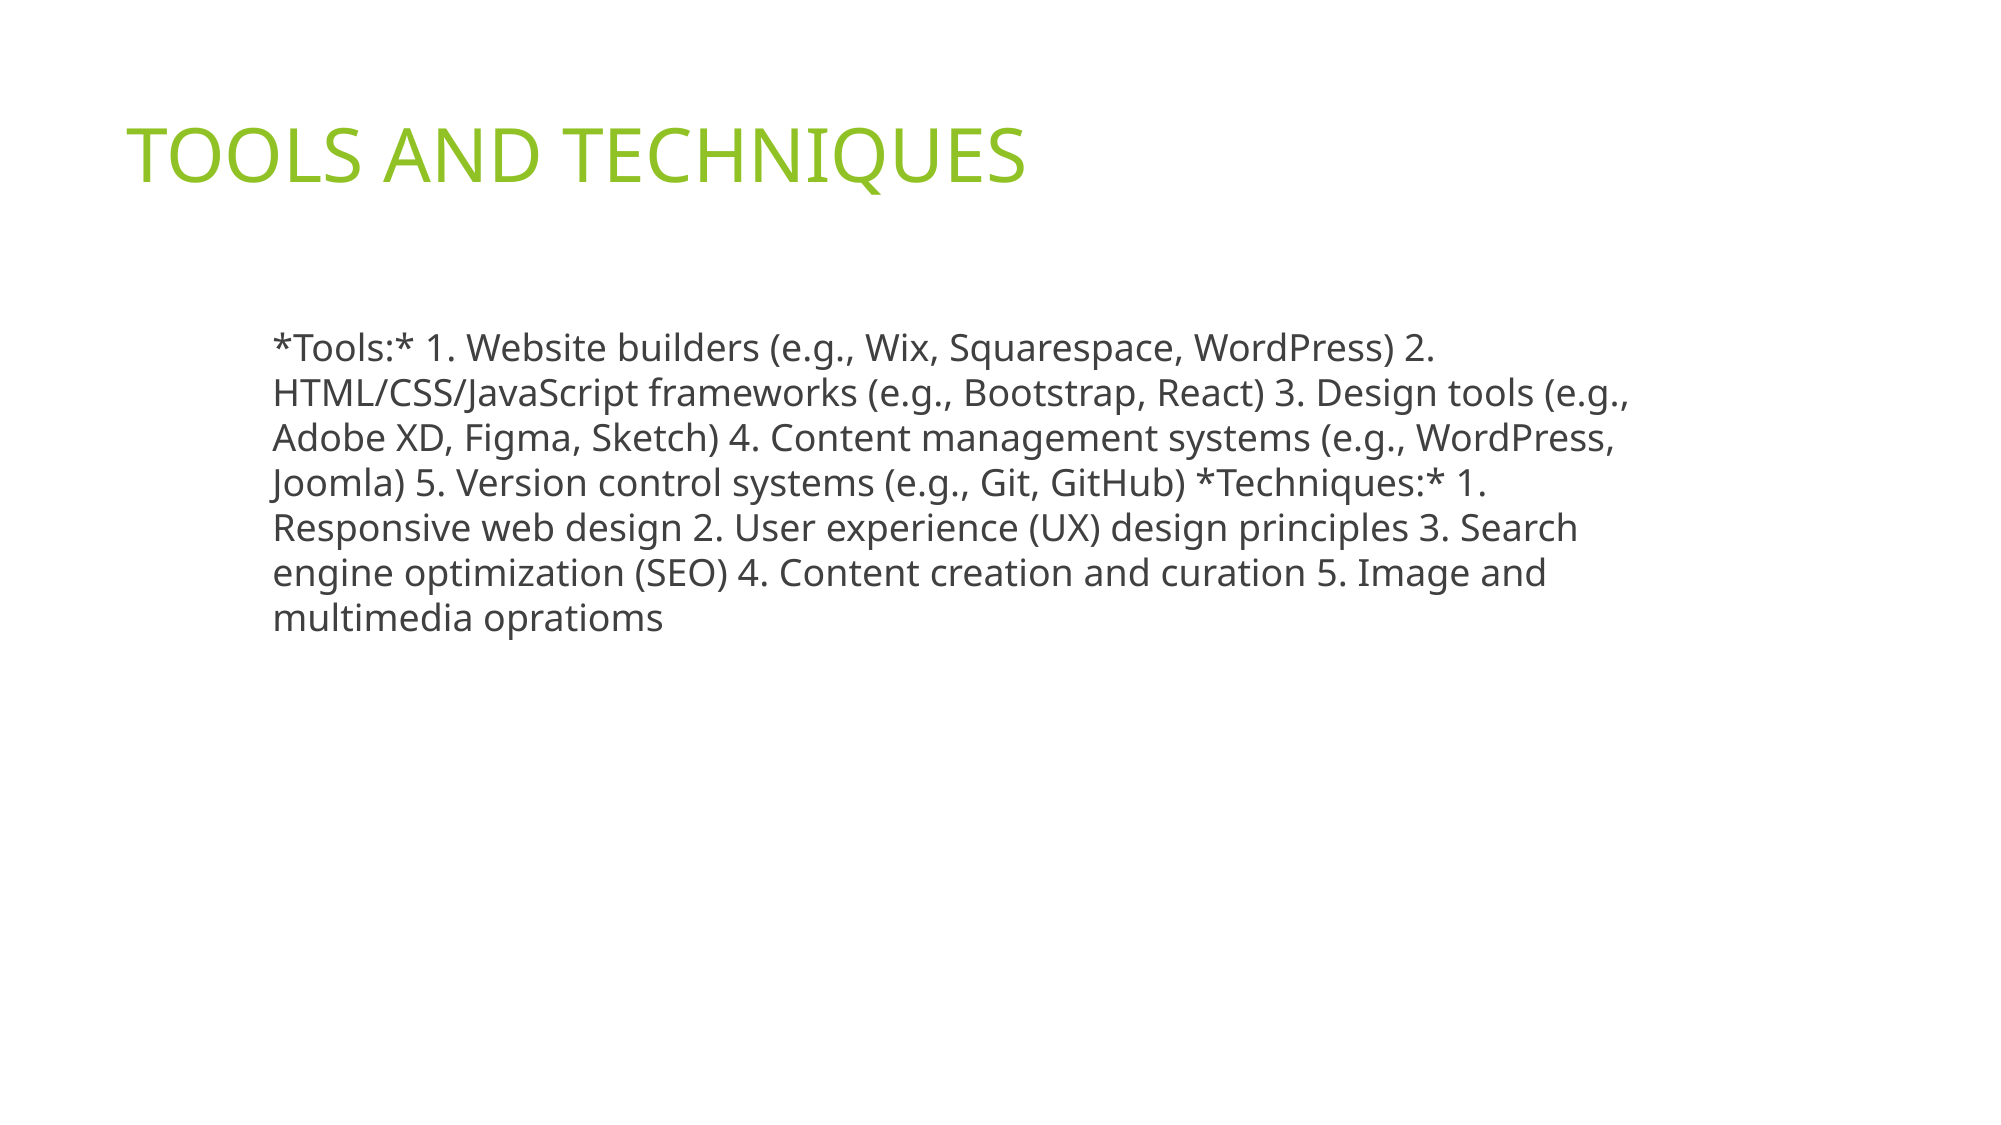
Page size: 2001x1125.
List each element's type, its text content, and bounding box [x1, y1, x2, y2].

title TOOLS AND TECHNIQUES [111, 99, 1522, 317]
list *Tools:* 1. Website builders (e.g., Wix, Squarespace, WordPress) 2. HTML/CSS/JavaScript frameworks (e.g., Bootstrap, React) 3. Design tools (e.g., Adobe XD, Figma, Sketch) 4. Content management systems (e.g., WordPress, Joomla) 5. Version control systems (e.g., Git, GitHub) *Techniques:* 1. Responsive web design 2. User experience (UX) design principles 3. Search engine optimization (SEO) 4. Content creation and curation 5. Image and multimedia opratioms [257, 316, 1668, 954]
